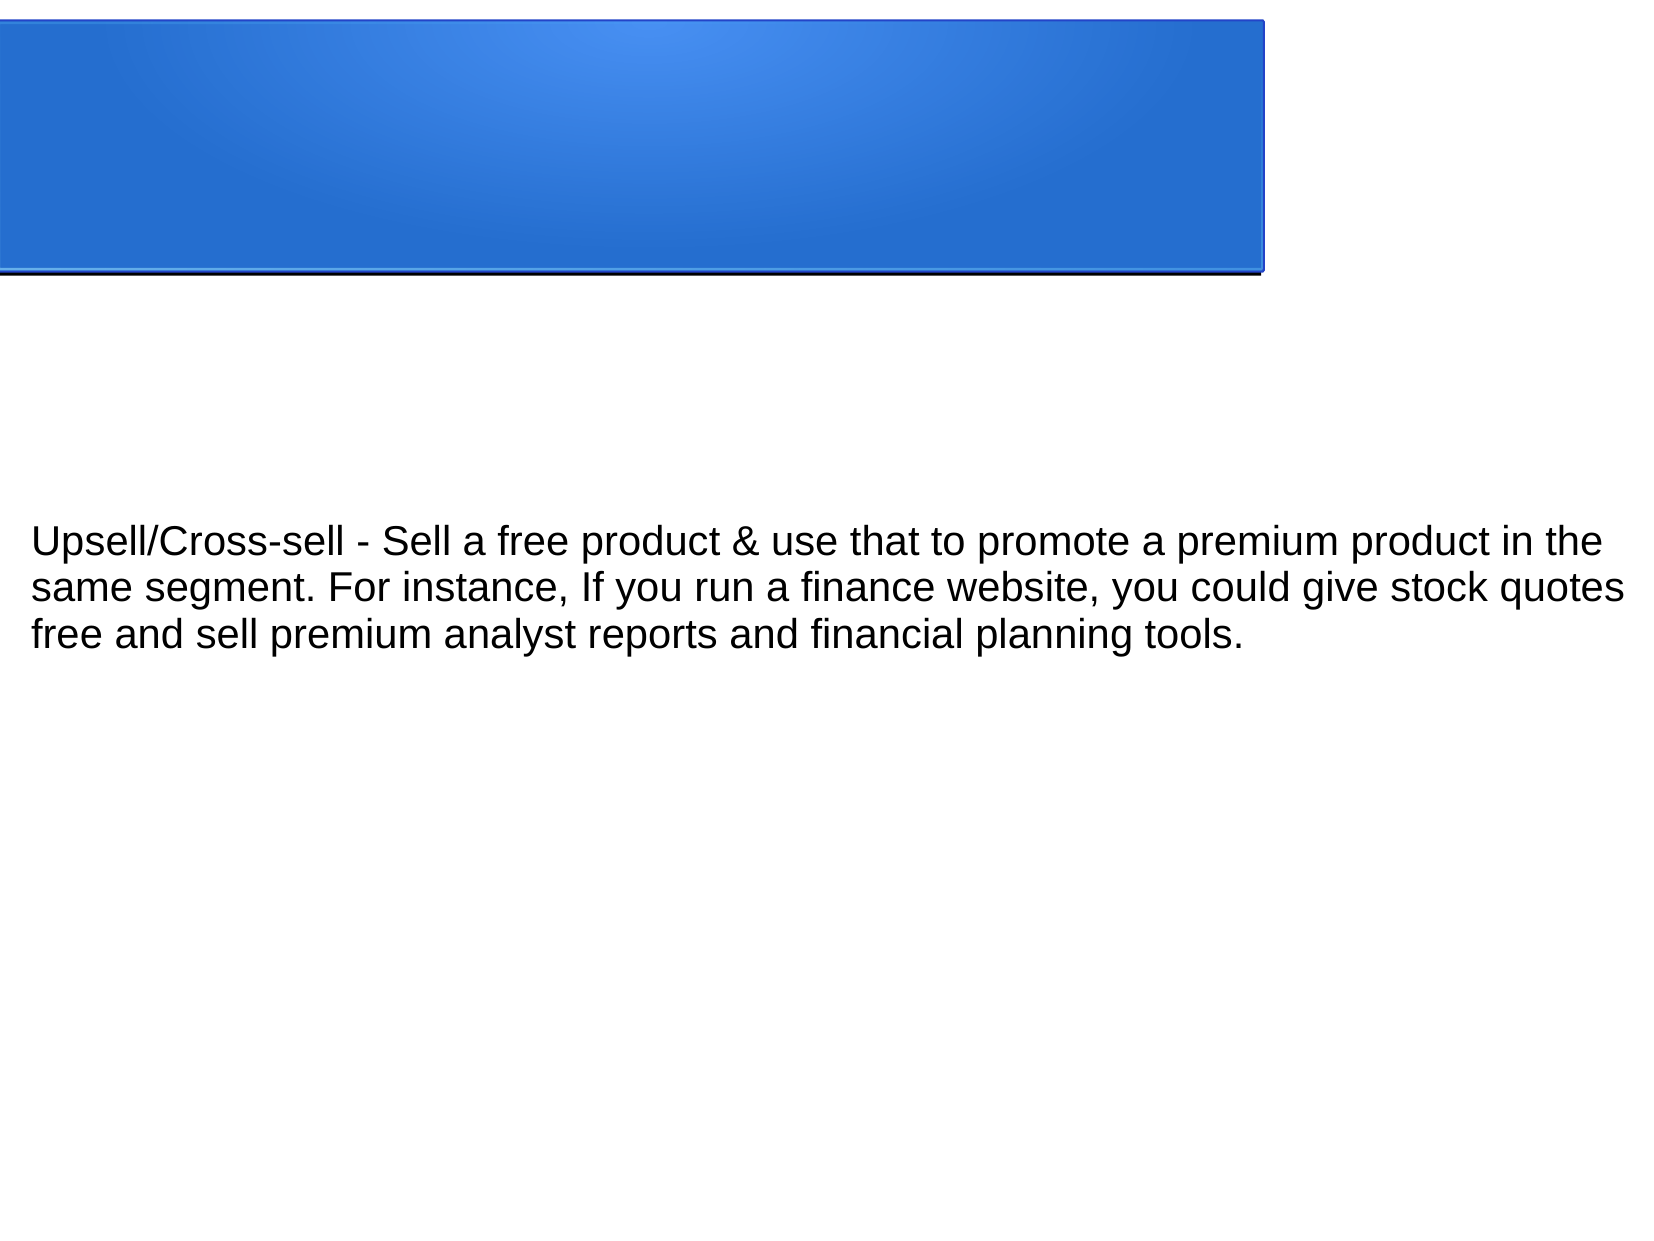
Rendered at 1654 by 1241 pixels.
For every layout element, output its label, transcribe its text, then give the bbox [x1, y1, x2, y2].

text_box Upsell/Cross-sell - Sell a free product & use that to promote a premium product in the same segment. For instance, If you run a finance website, you could give stock quotes free and sell premium analyst reports and financial planning tools. [16, 510, 1654, 738]
